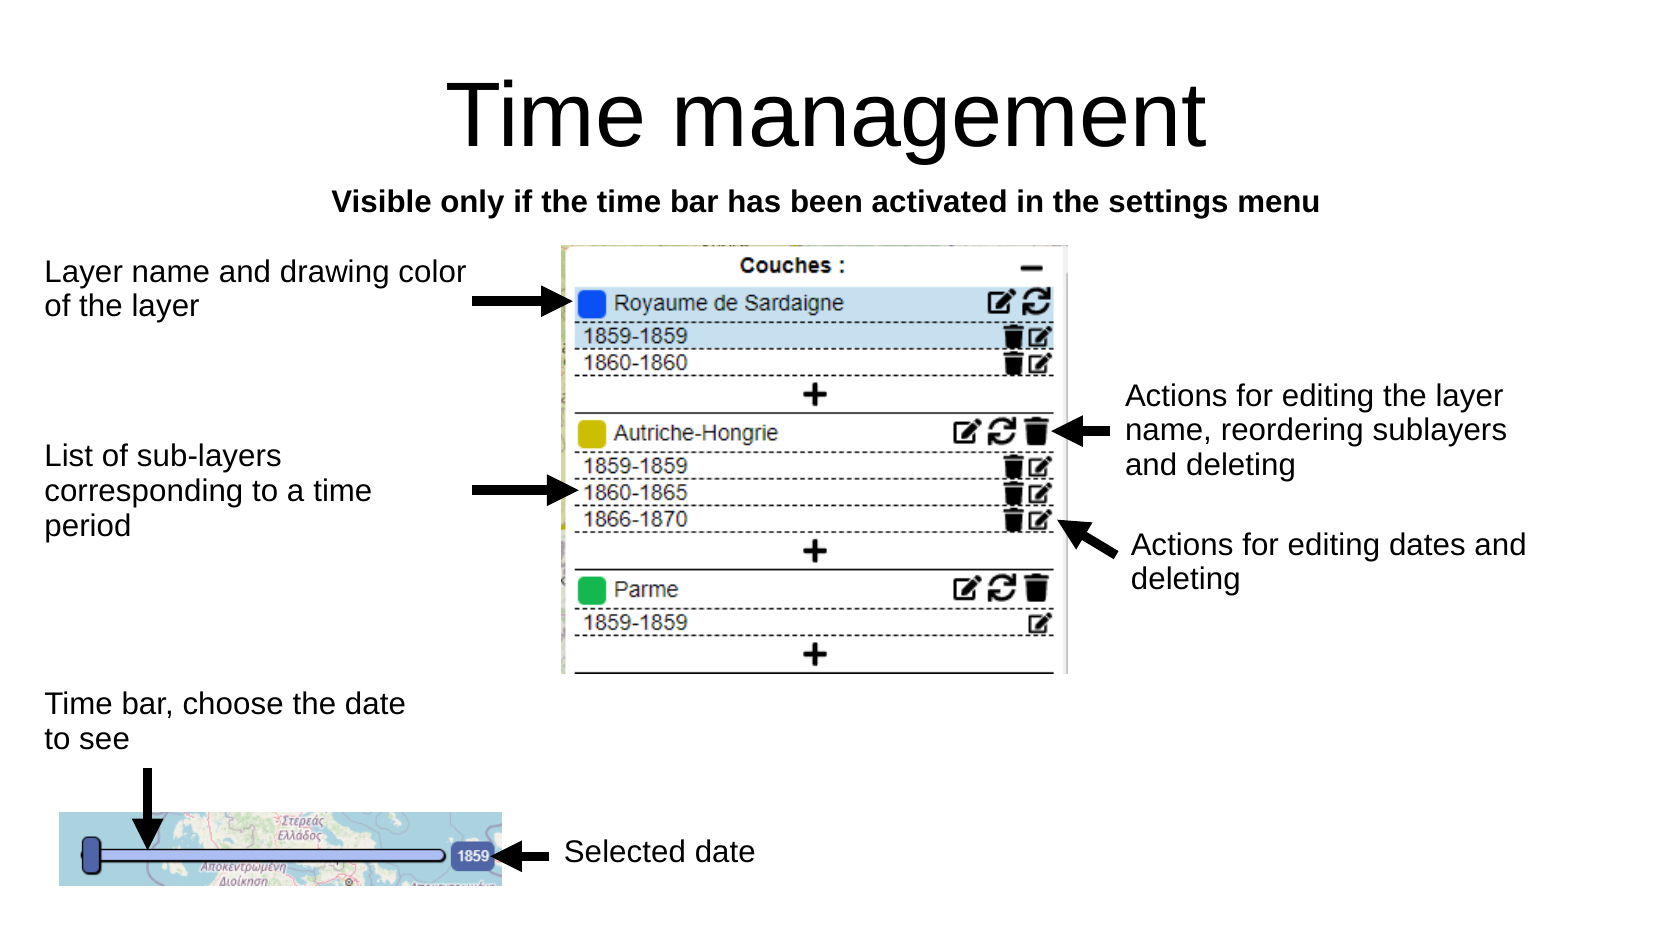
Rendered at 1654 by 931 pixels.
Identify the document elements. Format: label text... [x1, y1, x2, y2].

text_box Layer name and drawing color of the layer [29, 280, 502, 331]
text_box Time bar, choose the date to see [29, 679, 443, 769]
title Time management [82, 37, 1571, 177]
text_box Actions for editing dates and deleting [1116, 519, 1560, 604]
picture [59, 812, 502, 886]
text_box List of sub-layers corresponding to a time period [29, 431, 467, 551]
text_box Visible only if the time bar has been activated in the settings menu [0, 177, 1654, 280]
text_box Selected date [549, 826, 786, 887]
picture [561, 280, 1068, 674]
text_box Actions for editing the layer name, reordering sublayers and deleting [1110, 370, 1554, 490]
